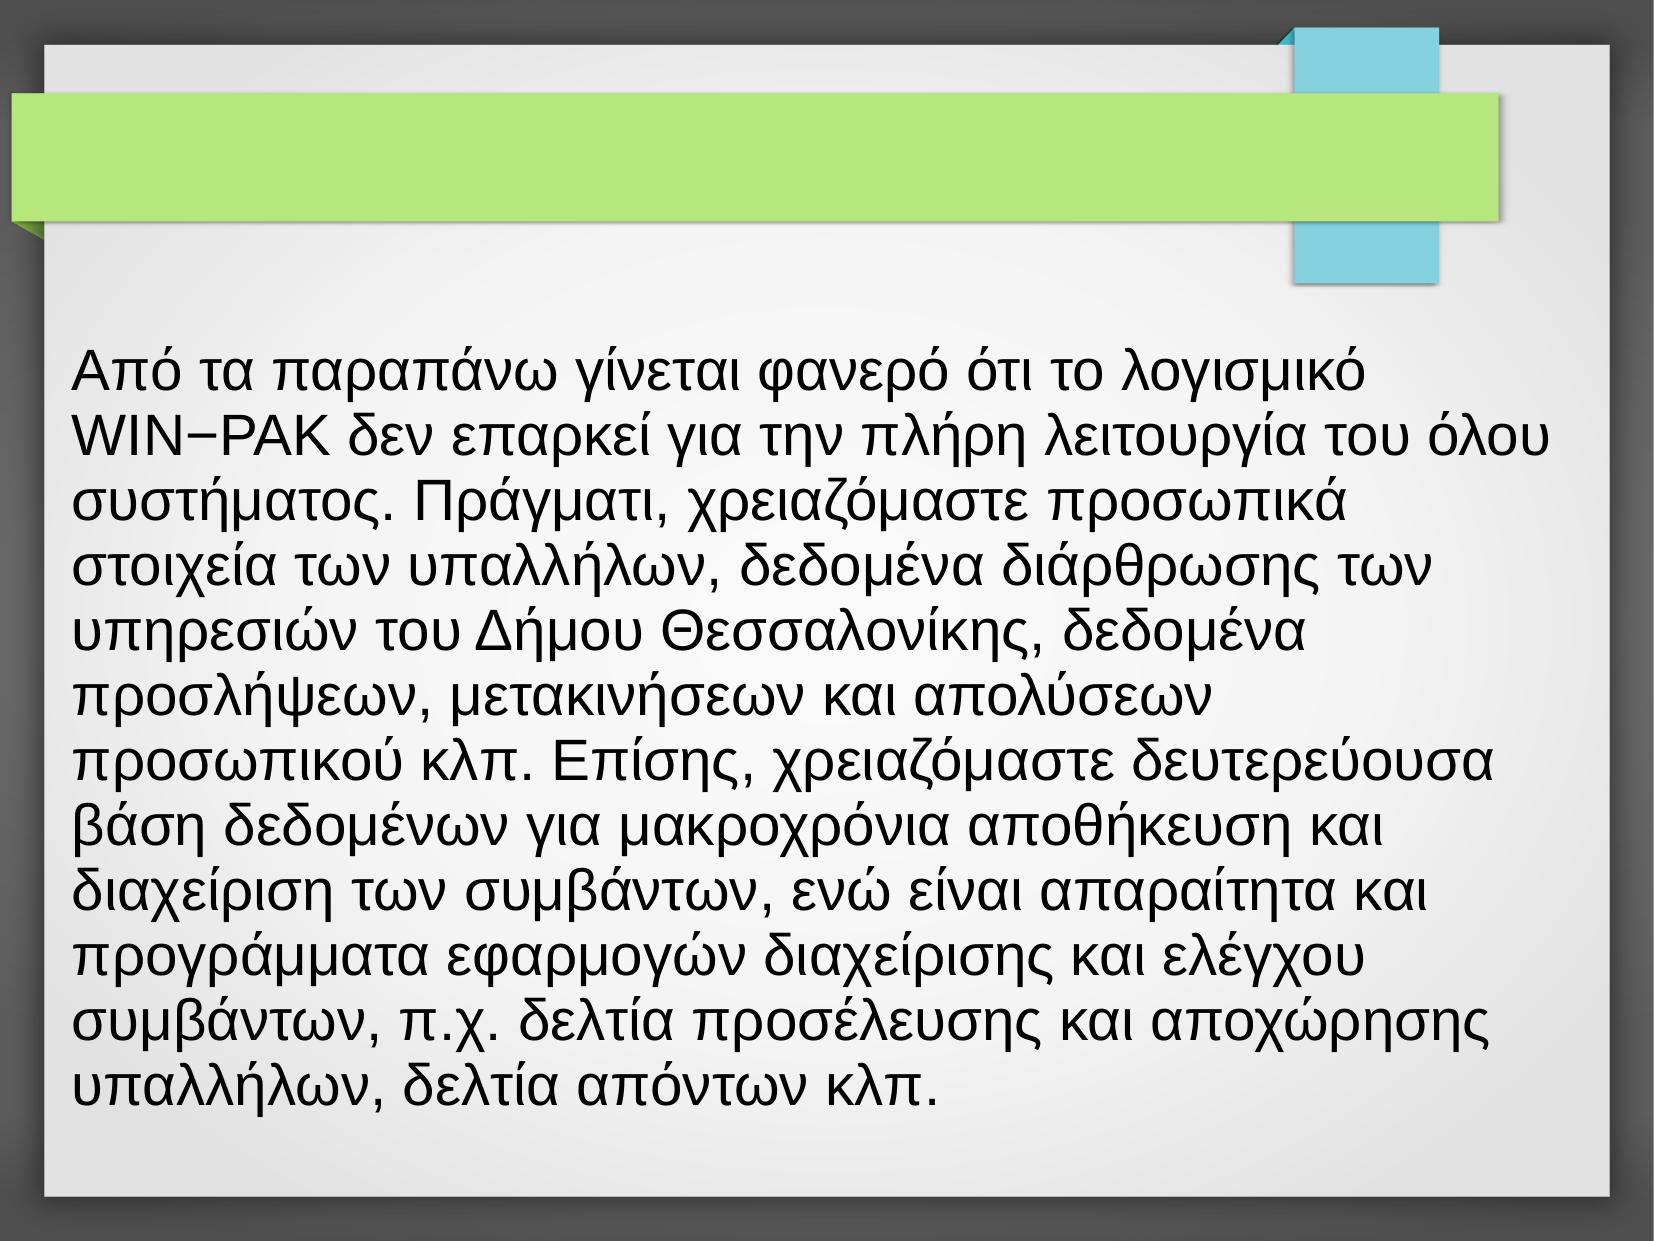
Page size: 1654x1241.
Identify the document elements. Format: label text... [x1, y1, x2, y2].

subtitle Από τα παραπάνω γίνεται φανερό ότι το λογισμικό WIN−PAK δεν επαρκεί για την πλήρη λειτουργία του όλου συστήματος. Πράγματι, χρειαζόμαστε προσωπικά στοιχεία των υπαλλήλων, δεδομένα διάρθρωσης των υπηρεσιών του Δήμου Θεσσαλονίκης, δεδομένα προσλήψεων, μετακινήσεων και απολύσεων προσωπικού κλπ. Επίσης, χρειαζόμαστε δευτερεύουσα βάση δεδομένων για μακροχρόνια αποθήκευση και διαχείριση των συμβάντων, ενώ είναι απαραίτητα και προγράμματα εφαρμογών διαχείρισης και ελέγχου συμβάντων, π.χ. δελτία προσέλευσης και αποχώρησης υπαλλήλων, δελτία απόντων κλπ. [71, 300, 1561, 1156]
picture [0, 0, 1654, 1241]
